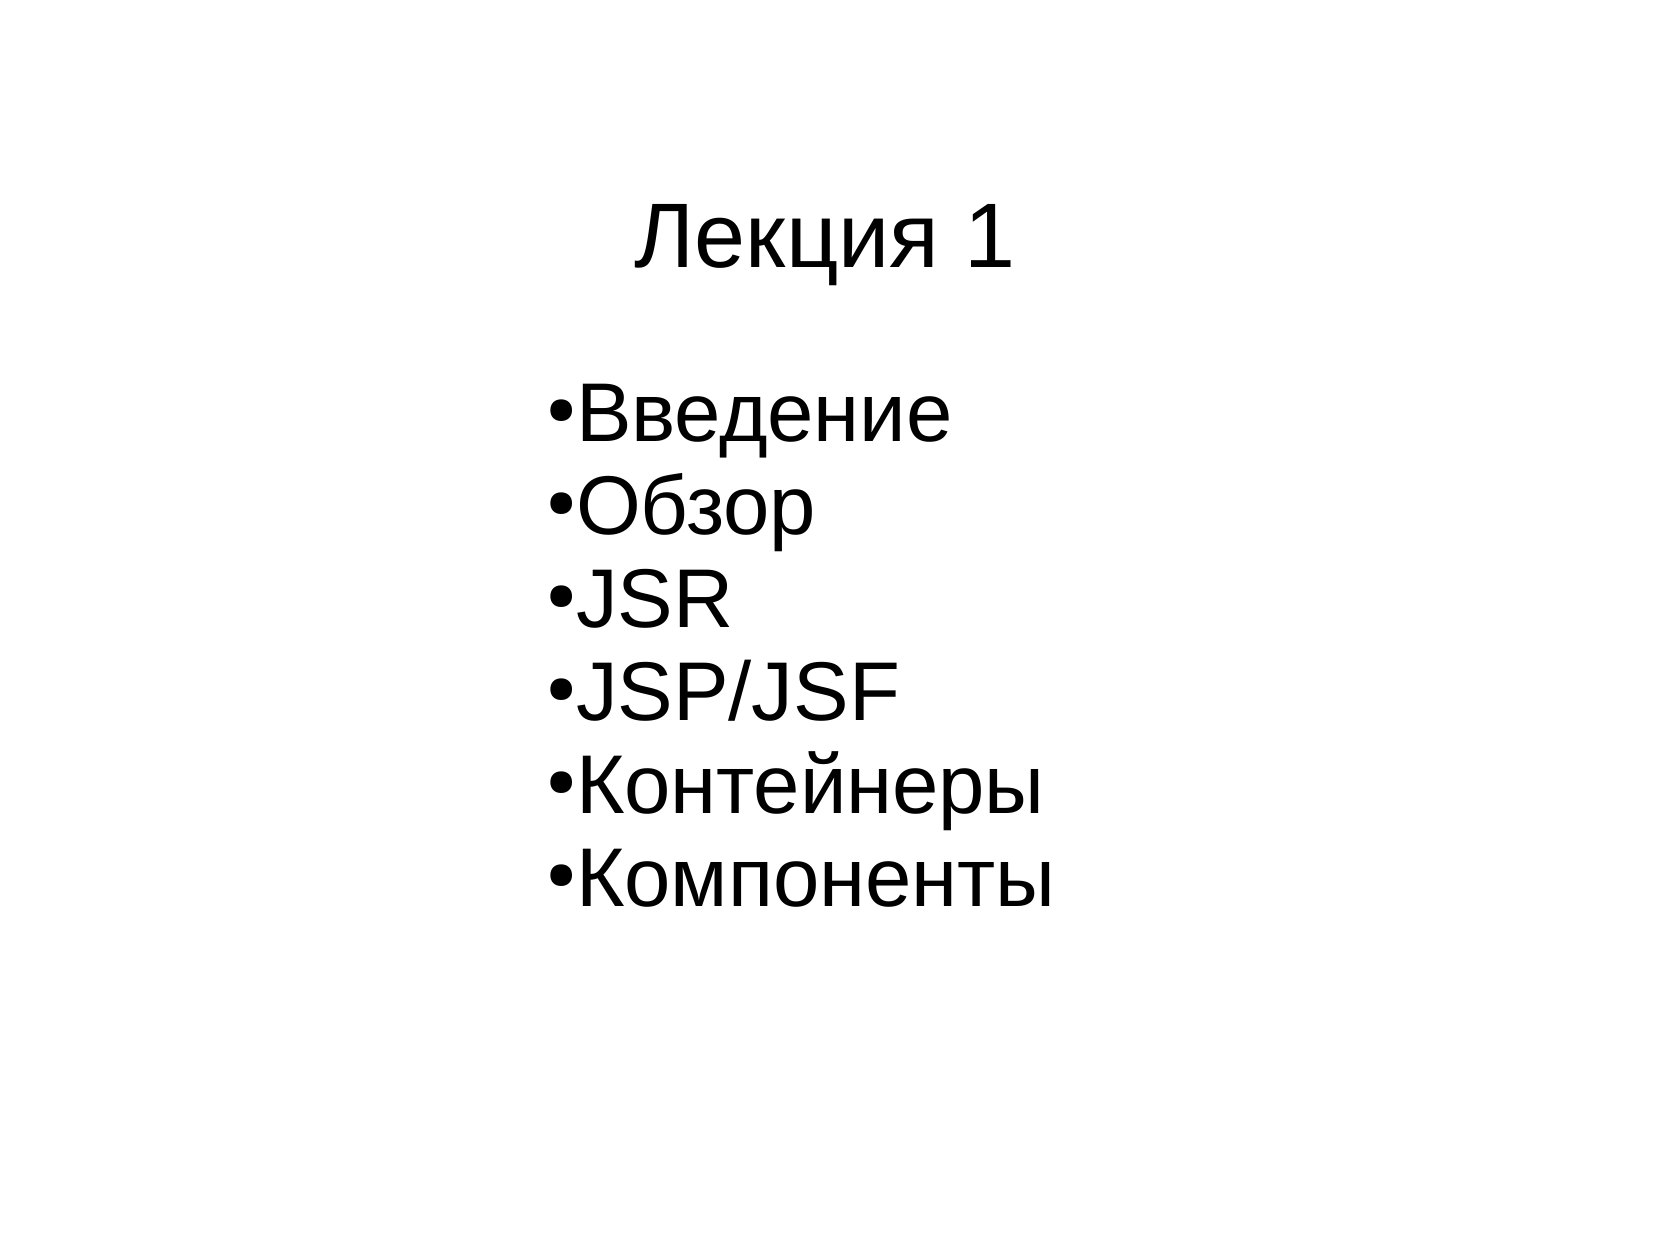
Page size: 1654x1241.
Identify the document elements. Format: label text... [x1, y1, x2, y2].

text_box Лекция 1 [620, 177, 1032, 295]
text_box Введение Обзор JSR JSP/JSF Контейнеры Компоненты [531, 265, 1077, 932]
